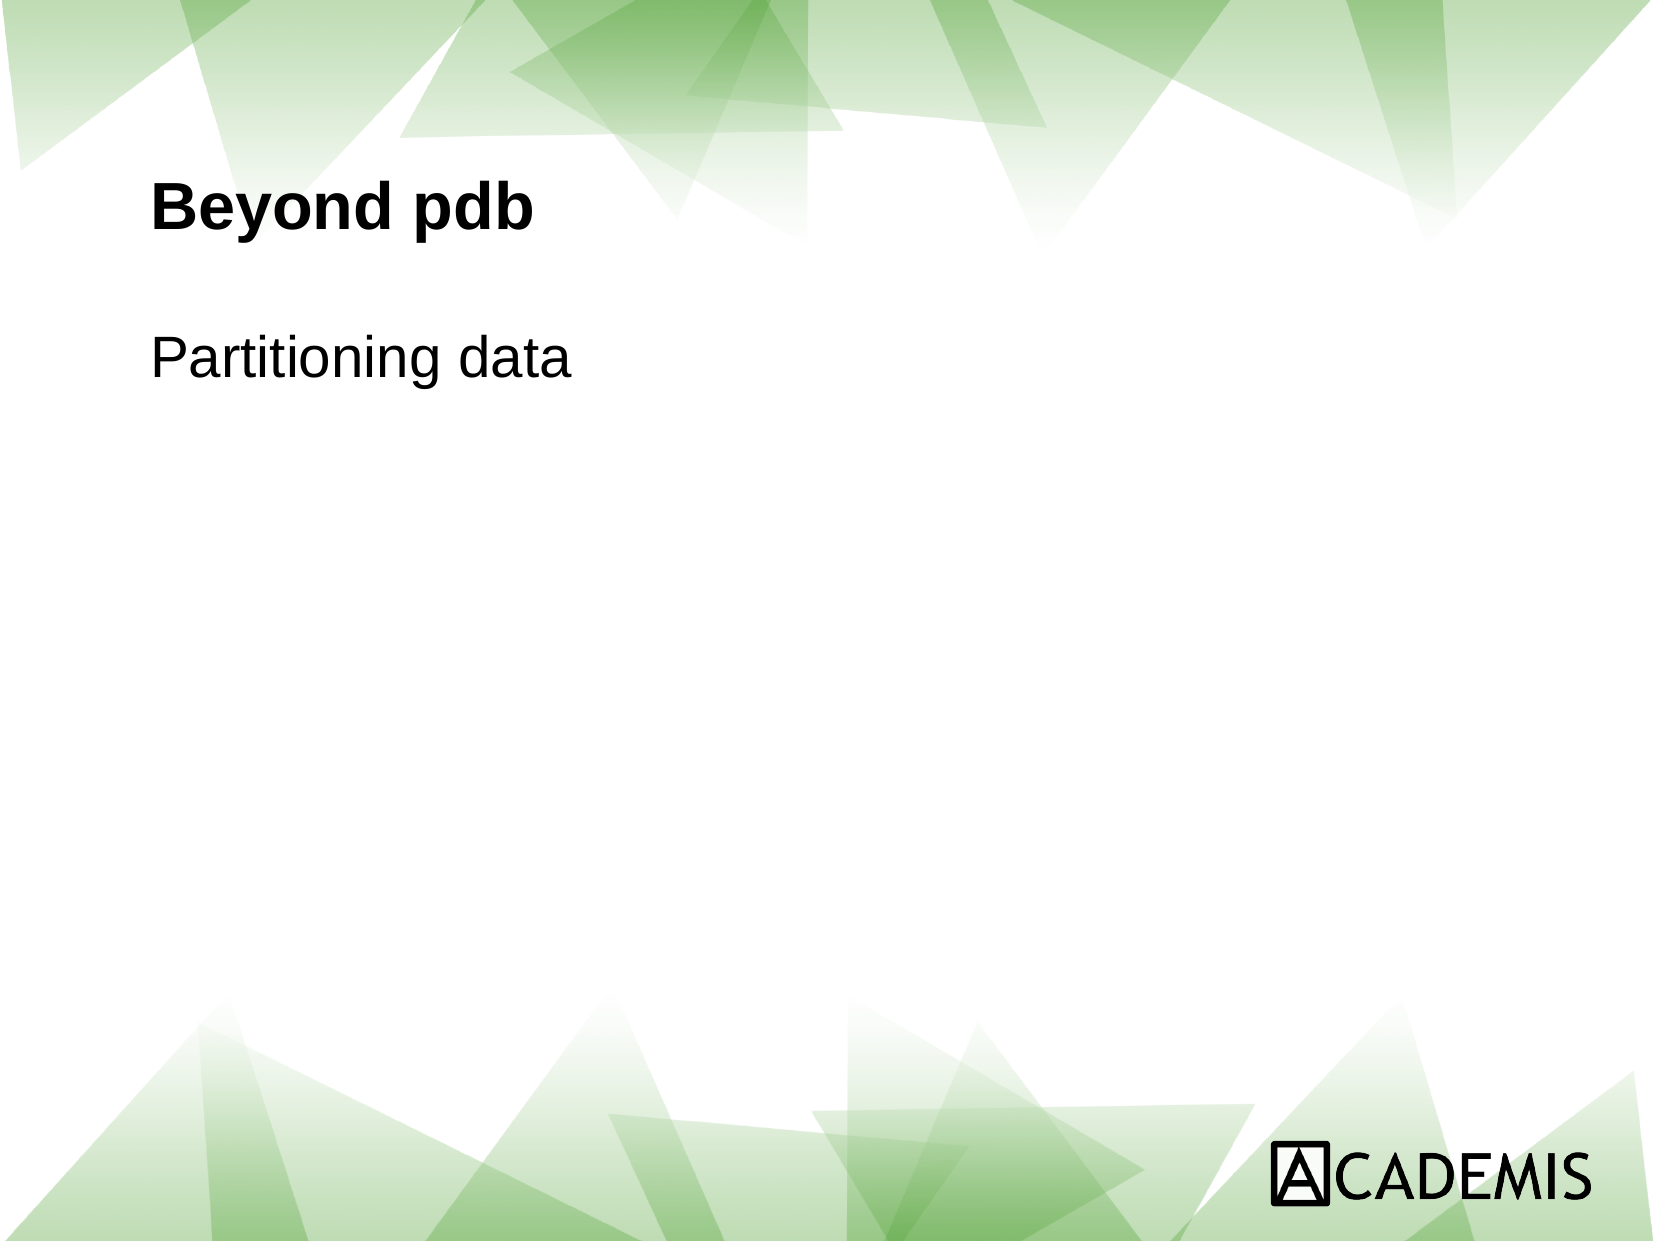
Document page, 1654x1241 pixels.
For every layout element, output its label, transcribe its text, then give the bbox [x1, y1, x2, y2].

text_box Beyond pdb [150, 150, 1085, 225]
picture [2, 985, 1653, 1241]
picture [0, 0, 1654, 256]
title Partitioning data [150, 308, 1639, 635]
